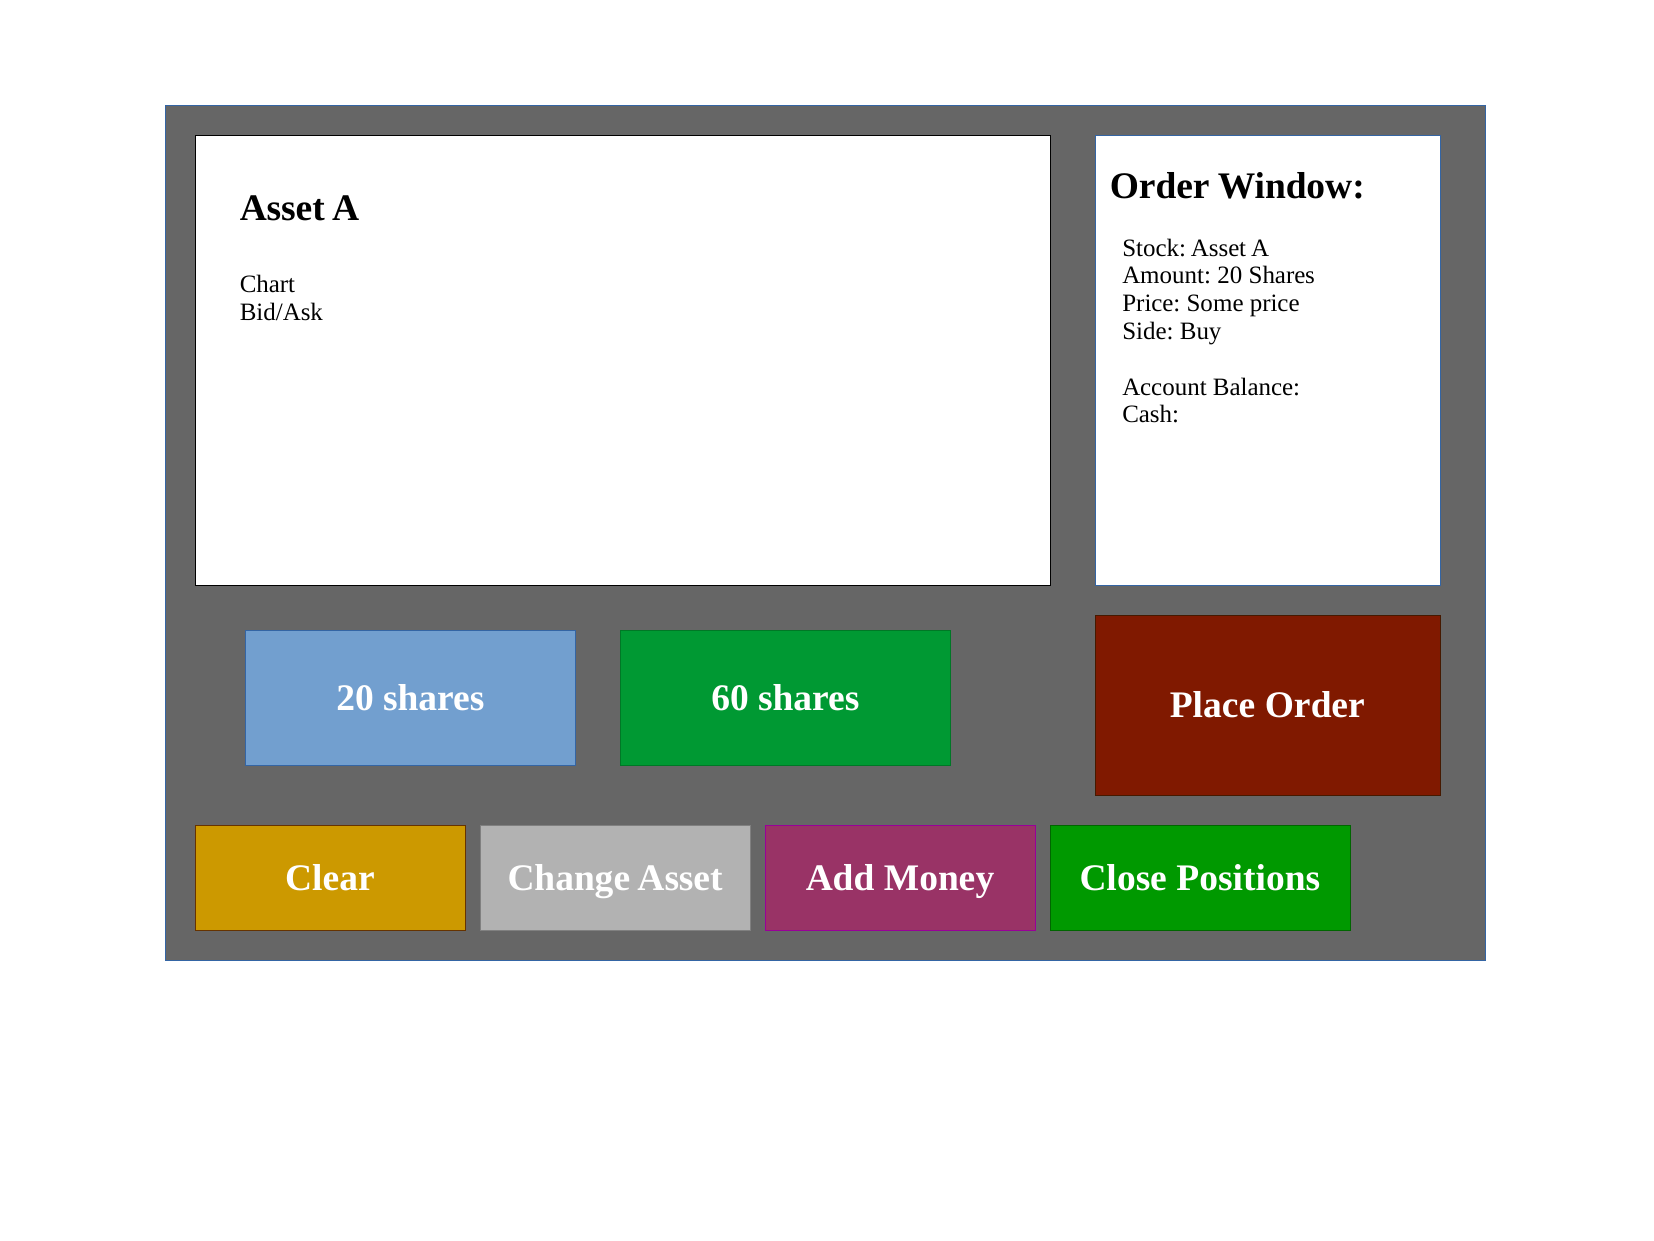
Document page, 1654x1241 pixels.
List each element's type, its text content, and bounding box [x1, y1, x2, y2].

text_box Change Asset [480, 825, 751, 931]
text_box Add Money [765, 825, 1036, 931]
text_box 20 shares [245, 630, 576, 766]
text_box Place Order [1095, 615, 1441, 796]
text_box Close Positions [1050, 825, 1351, 931]
text_box Asset A Chart Bid/Ask [225, 180, 751, 335]
text_box Order Window: Stock: Asset A Amount: 20 Shares Price: Some price Side: Buy Account Balance: Cash: [1095, 135, 1441, 586]
text_box Clear [195, 825, 466, 931]
text_box 60 shares [620, 630, 951, 766]
text_box [165, 105, 1486, 961]
